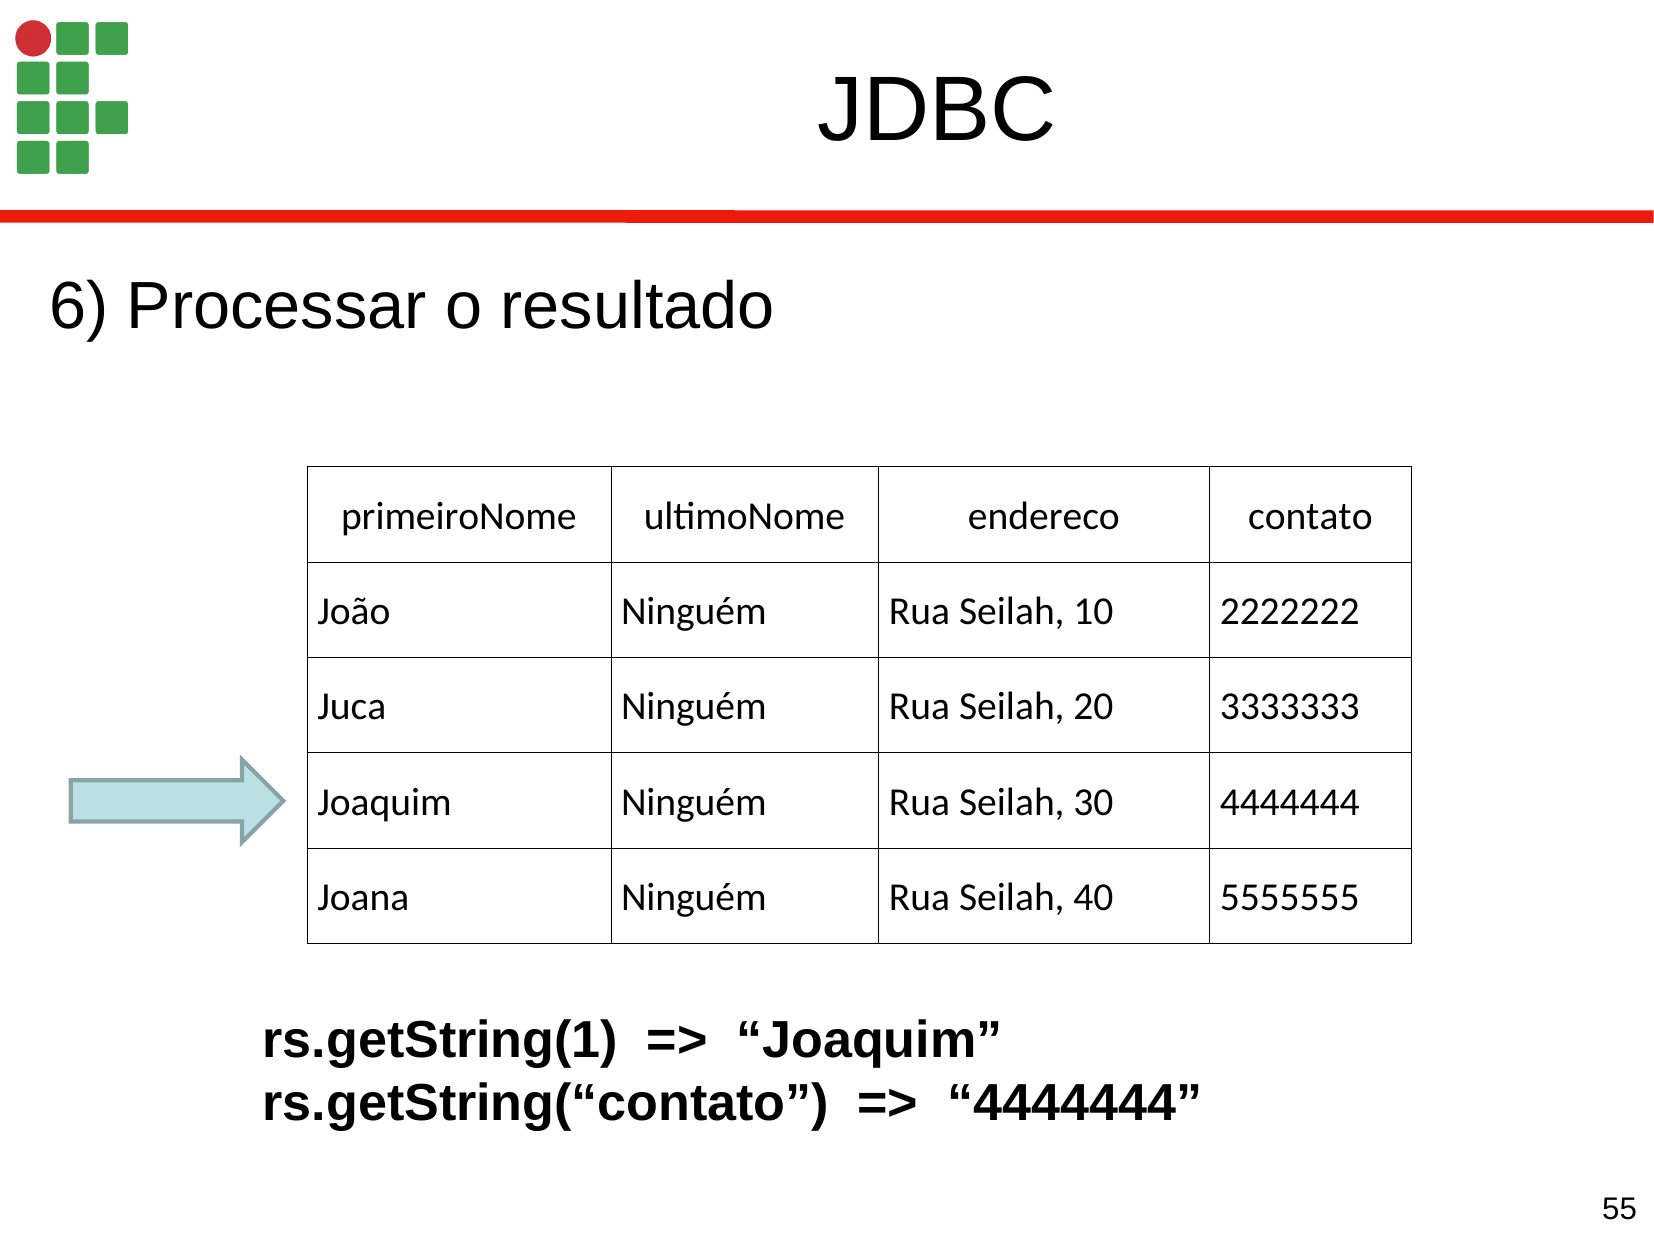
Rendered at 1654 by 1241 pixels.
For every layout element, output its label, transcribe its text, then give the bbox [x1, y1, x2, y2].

table_cell 3333333 [1210, 658, 1411, 752]
text_box 6) Processar o resultado [32, 253, 1654, 1205]
table_cell 5555555 [1210, 849, 1411, 943]
table_cell Ninguém [612, 563, 878, 657]
table_cell Ninguém [612, 658, 878, 752]
table_cell Rua Seilah, 30 [879, 753, 1209, 848]
table_header ultimoNome [612, 467, 878, 562]
table_cell Ninguém [612, 849, 878, 943]
table_header primeiroNome [308, 467, 611, 562]
text_box [70, 759, 284, 843]
text_box JDBC [253, 0, 1622, 207]
table_cell Joaquim [308, 753, 611, 848]
table_cell 4444444 [1210, 753, 1411, 848]
table_header contato [1210, 467, 1411, 562]
table_cell Ninguém [612, 753, 878, 848]
table_cell João [308, 563, 611, 657]
table_cell 2222222 [1210, 563, 1411, 657]
picture [14, 16, 130, 178]
table_cell Rua Seilah, 40 [879, 849, 1209, 943]
text_box <number> [1185, 1179, 1654, 1220]
table_cell Joana [308, 849, 611, 943]
text_box rs.getString(1) => “Joaquim” rs.getString(“contato”) => “4444444” [247, 998, 1418, 1201]
table_header endereco [879, 467, 1209, 562]
table_cell Juca [308, 658, 611, 752]
table_cell Rua Seilah, 10 [879, 563, 1209, 657]
table_cell Rua Seilah, 20 [879, 658, 1209, 752]
